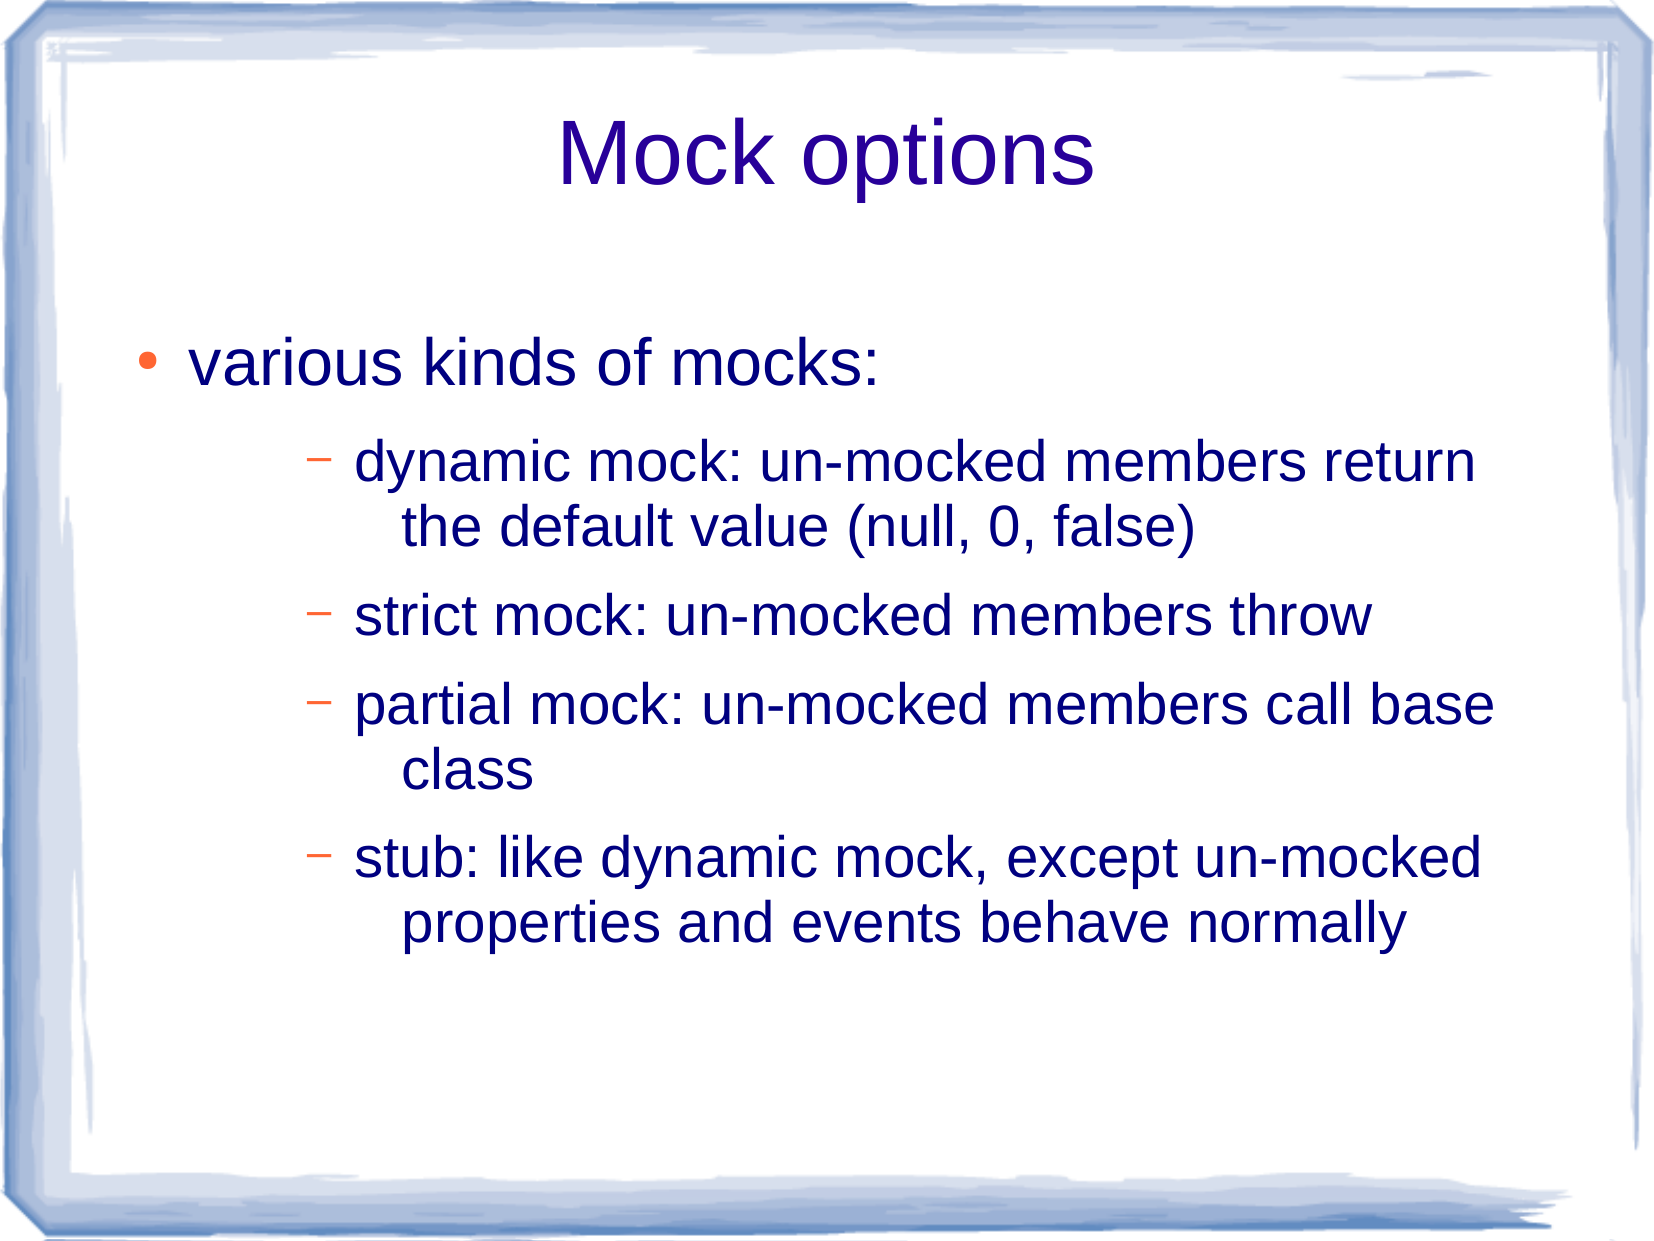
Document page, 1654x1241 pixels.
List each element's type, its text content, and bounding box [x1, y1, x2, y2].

title Mock options [82, 49, 1571, 257]
list various kinds of mocks: dynamic mock: un-mocked members return the default value (null, 0, false) strict mock: un-mocked members throw partial mock: un-mocked members call base class stub: like dynamic mock, except un-mocked properties and events behave normally [118, 324, 1571, 1144]
picture [0, 0, 1654, 1241]
